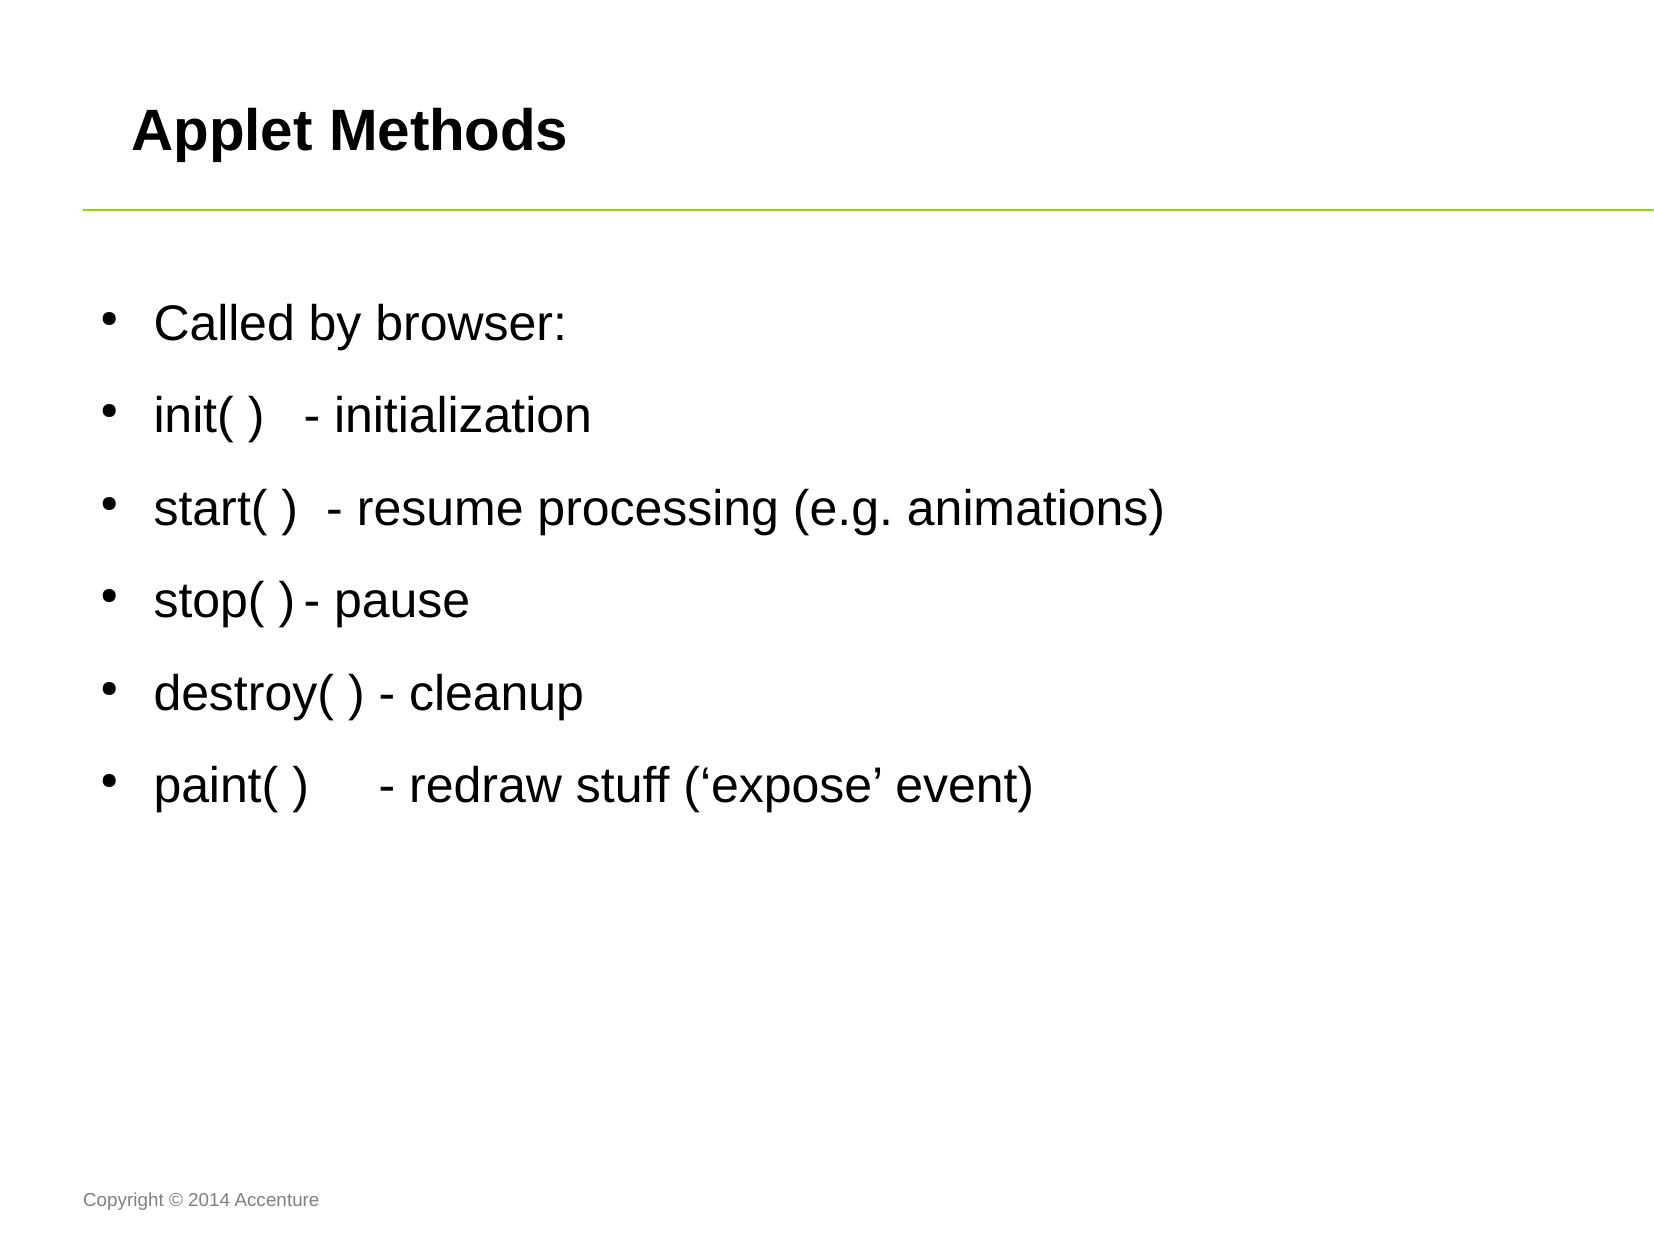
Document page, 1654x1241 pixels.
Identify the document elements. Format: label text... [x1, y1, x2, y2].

list Called by browser: init( ) - initialization start( ) - resume processing (e.g. animations) stop( ) - pause destroy( ) - cleanup paint( ) - redraw stuff (‘expose’ event) [82, 290, 1571, 1010]
title Applet Methods [81, 56, 1654, 199]
